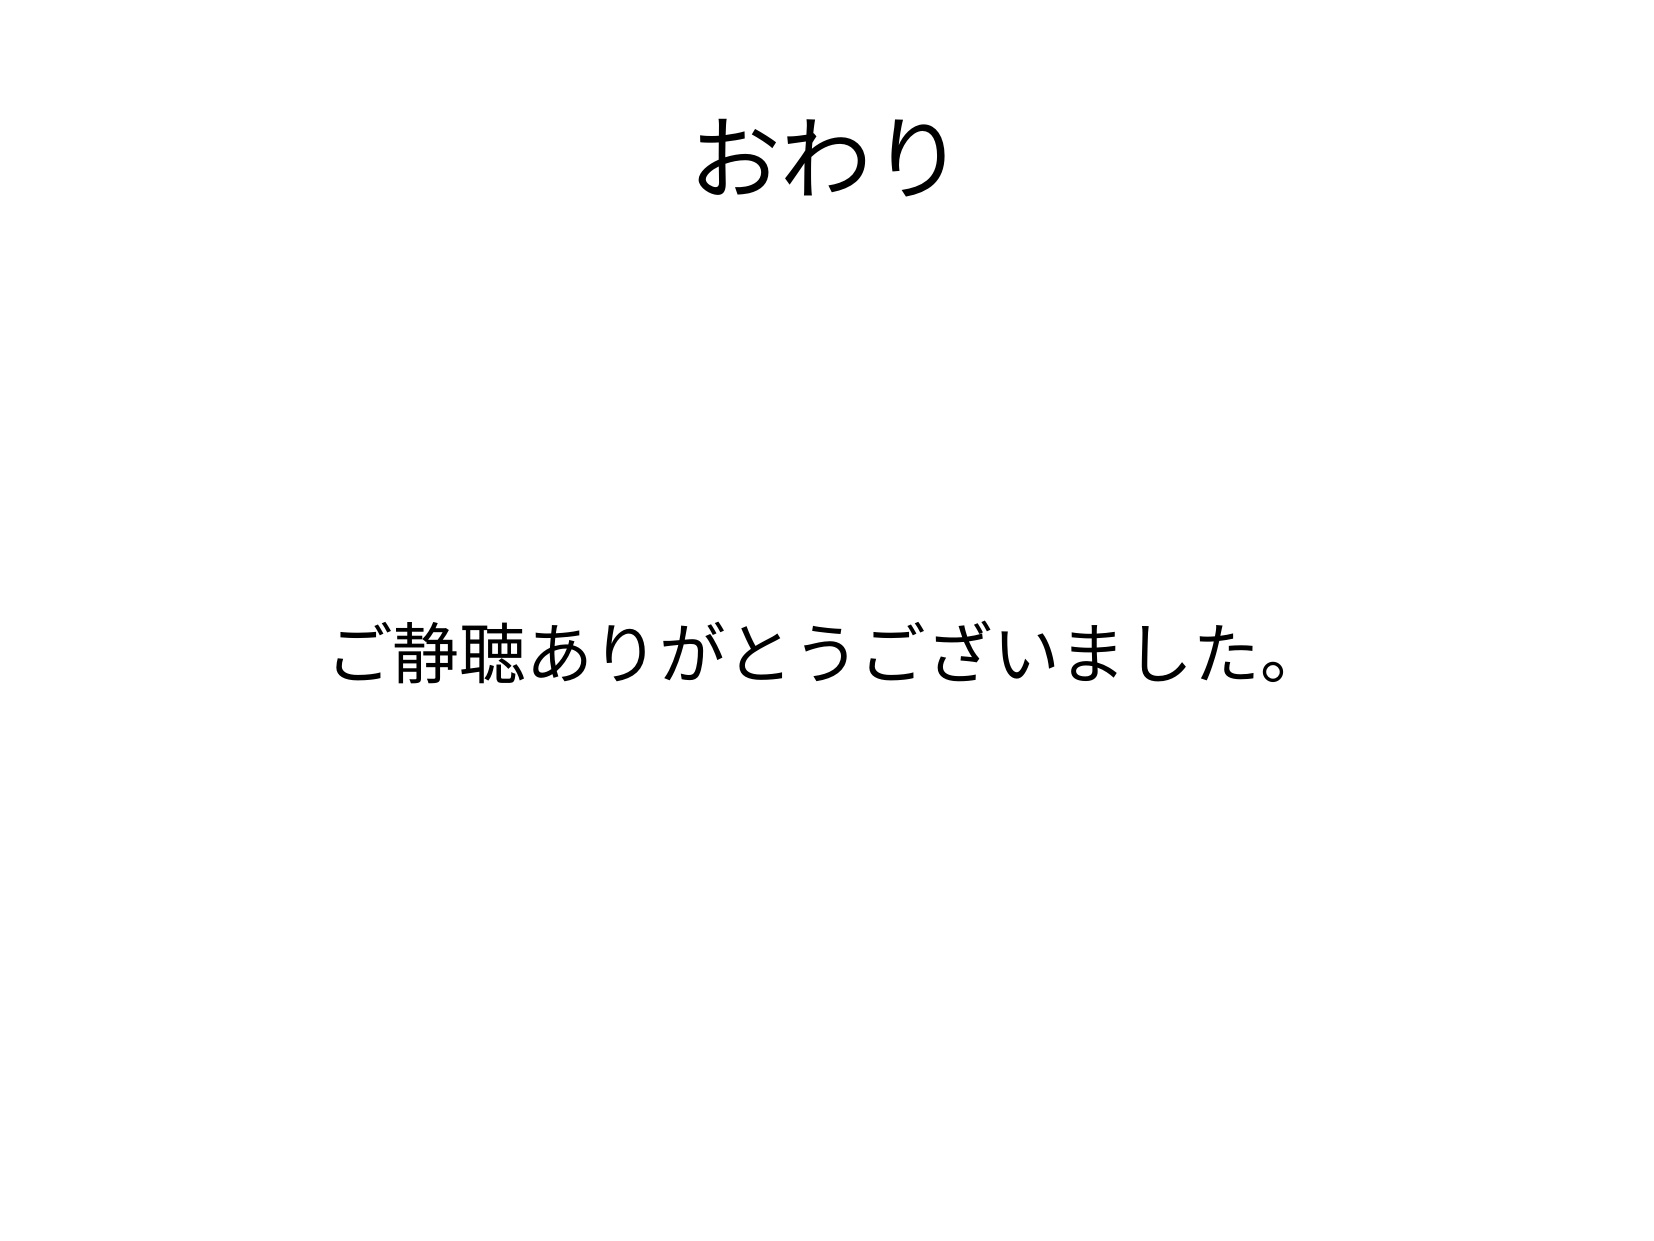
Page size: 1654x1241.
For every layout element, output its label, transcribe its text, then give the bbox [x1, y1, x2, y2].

subtitle ご静聴ありがとうございました。 [82, 290, 1571, 1010]
title おわり [82, 49, 1571, 257]
